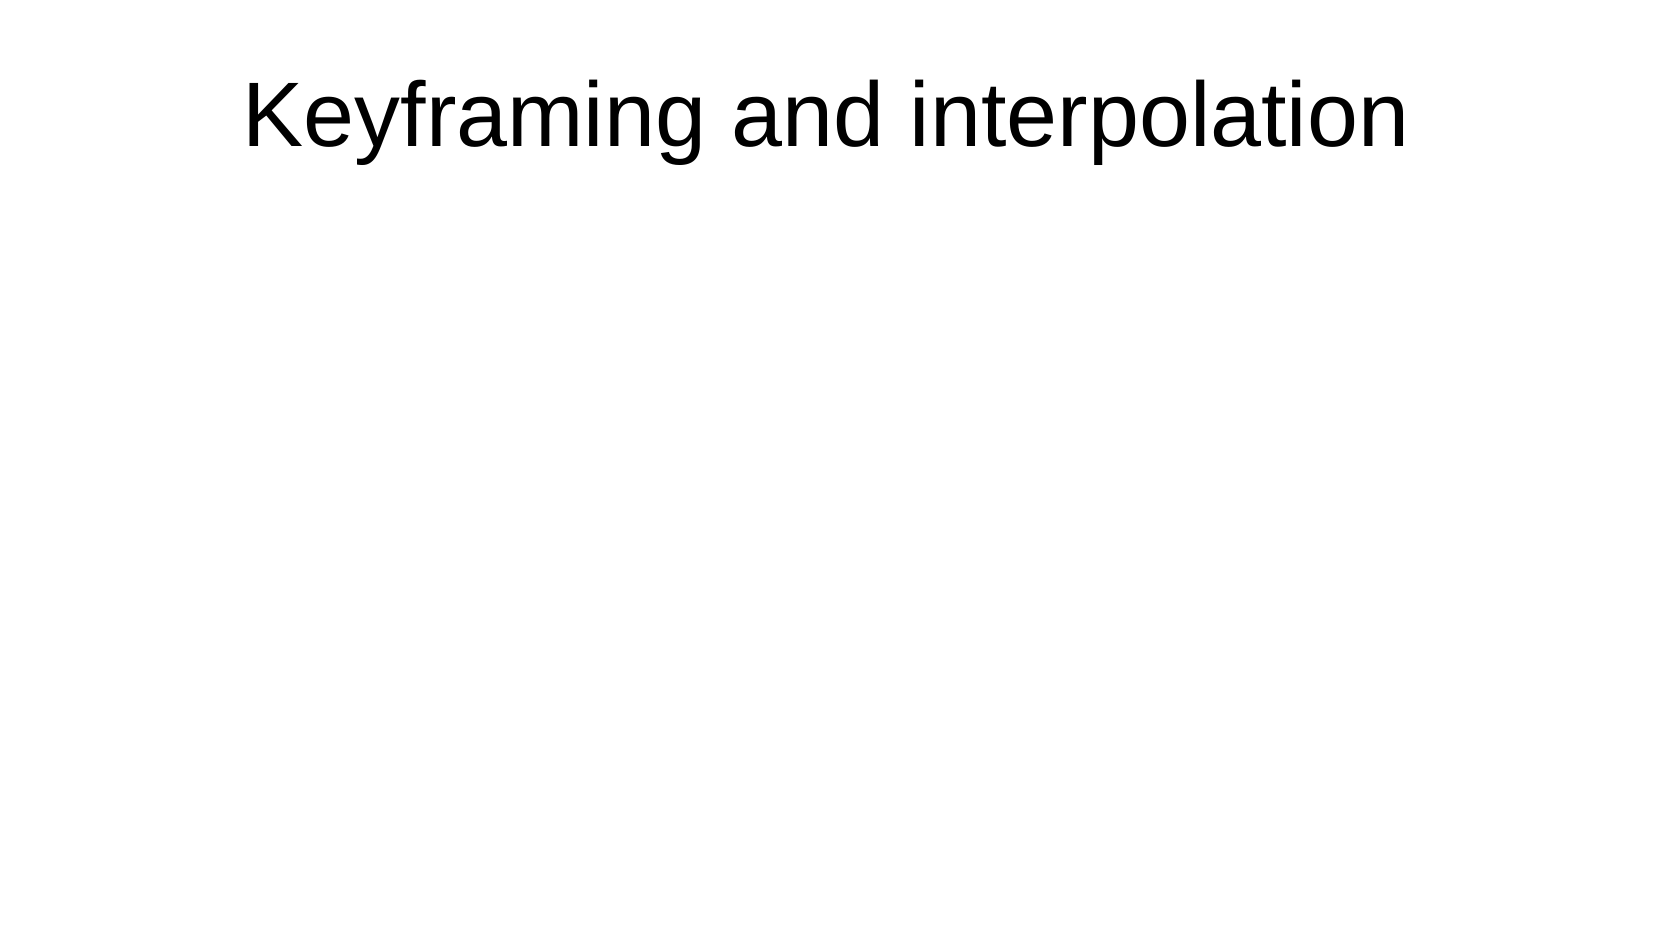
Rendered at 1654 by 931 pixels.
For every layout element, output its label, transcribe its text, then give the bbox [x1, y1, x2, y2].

title Keyframing and interpolation [82, 37, 1571, 193]
